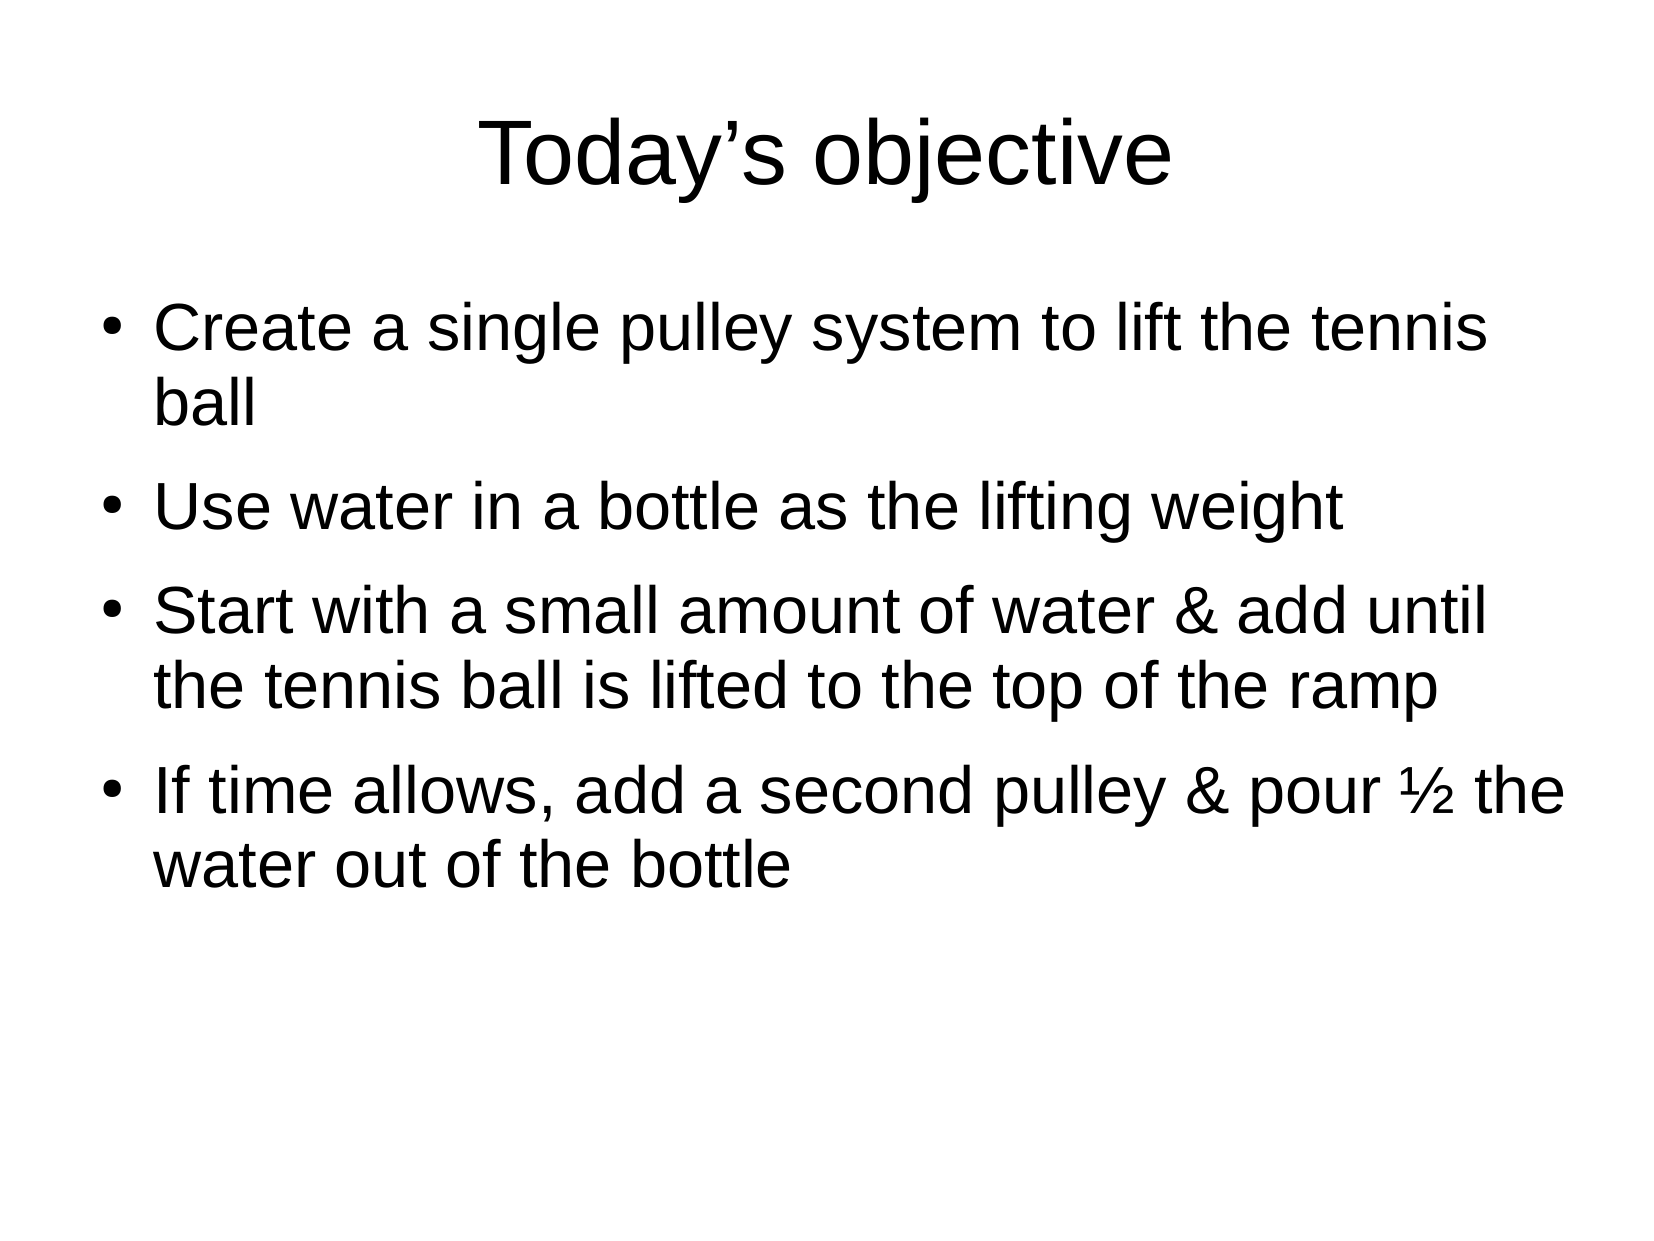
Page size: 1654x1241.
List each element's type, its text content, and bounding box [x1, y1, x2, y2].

list Create a single pulley system to lift the tennis ball Use water in a bottle as the lifting weight Start with a small amount of water & add until the tennis ball is lifted to the top of the ramp If time allows, add a second pulley & pour ½ the water out of the bottle [82, 290, 1571, 1010]
title Today’s objective [82, 49, 1571, 257]
